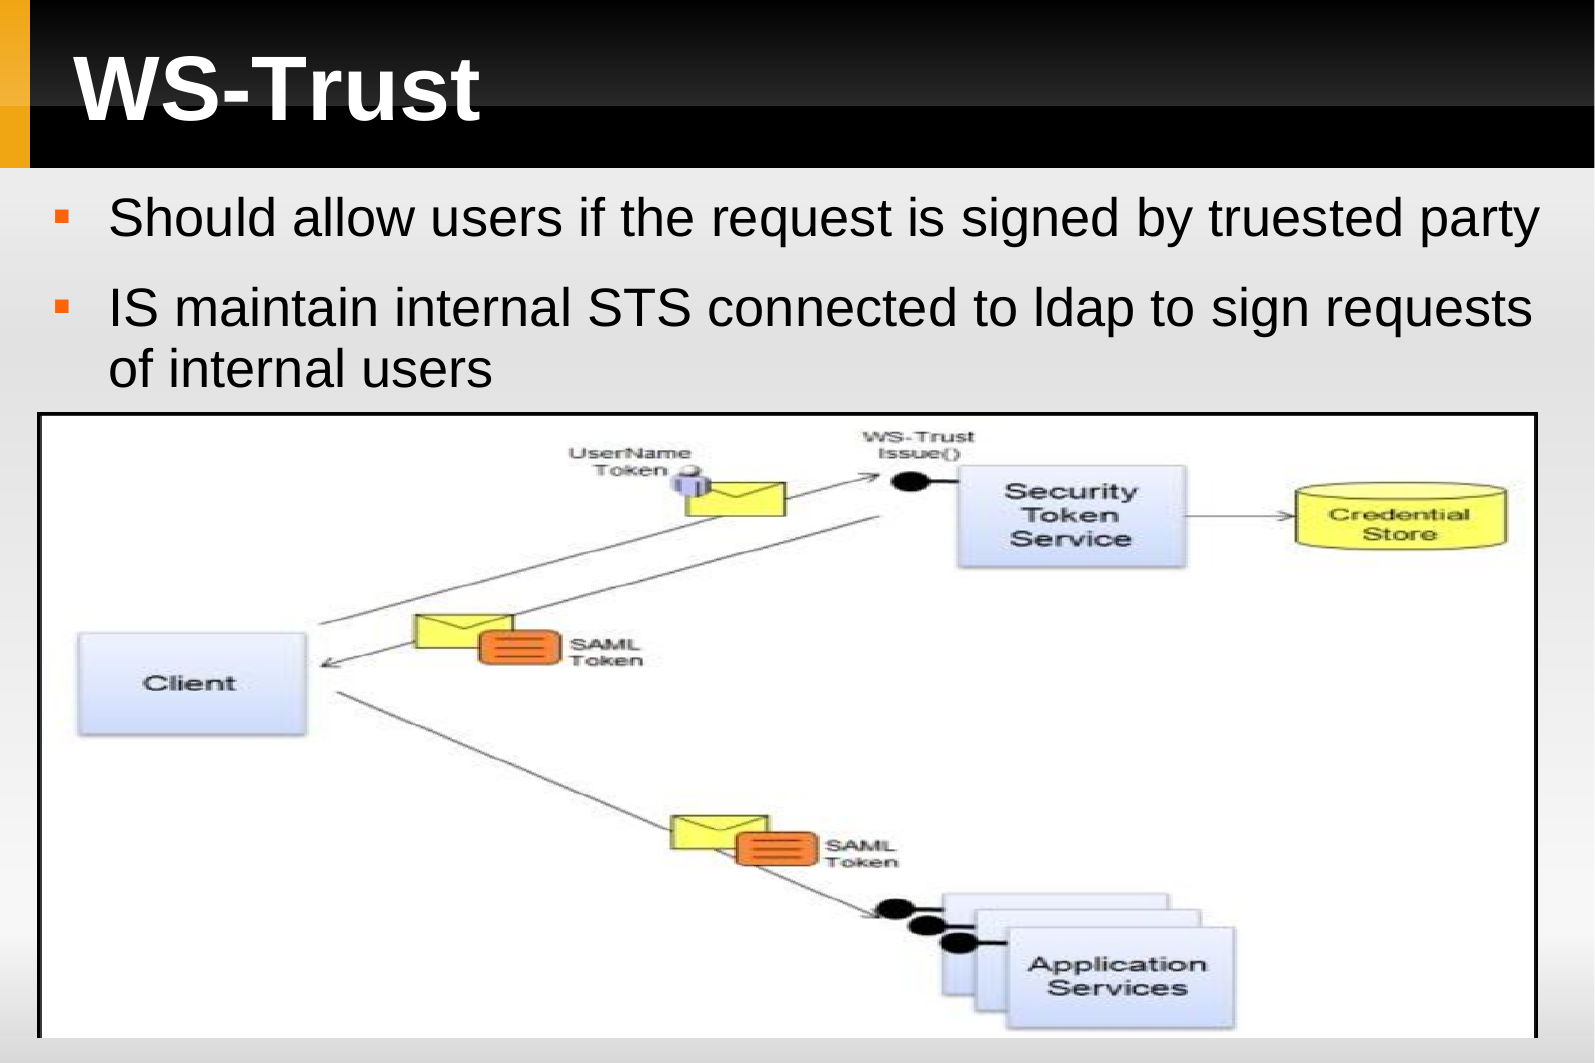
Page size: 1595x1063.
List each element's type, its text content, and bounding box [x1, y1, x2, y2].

title WS-Trust [74, 7, 1510, 171]
list Should allow users if the request is signed by truested party IS maintain internal STS connected to ldap to sign requests of internal users [37, 187, 1576, 1051]
picture [0, 0, 1595, 1063]
